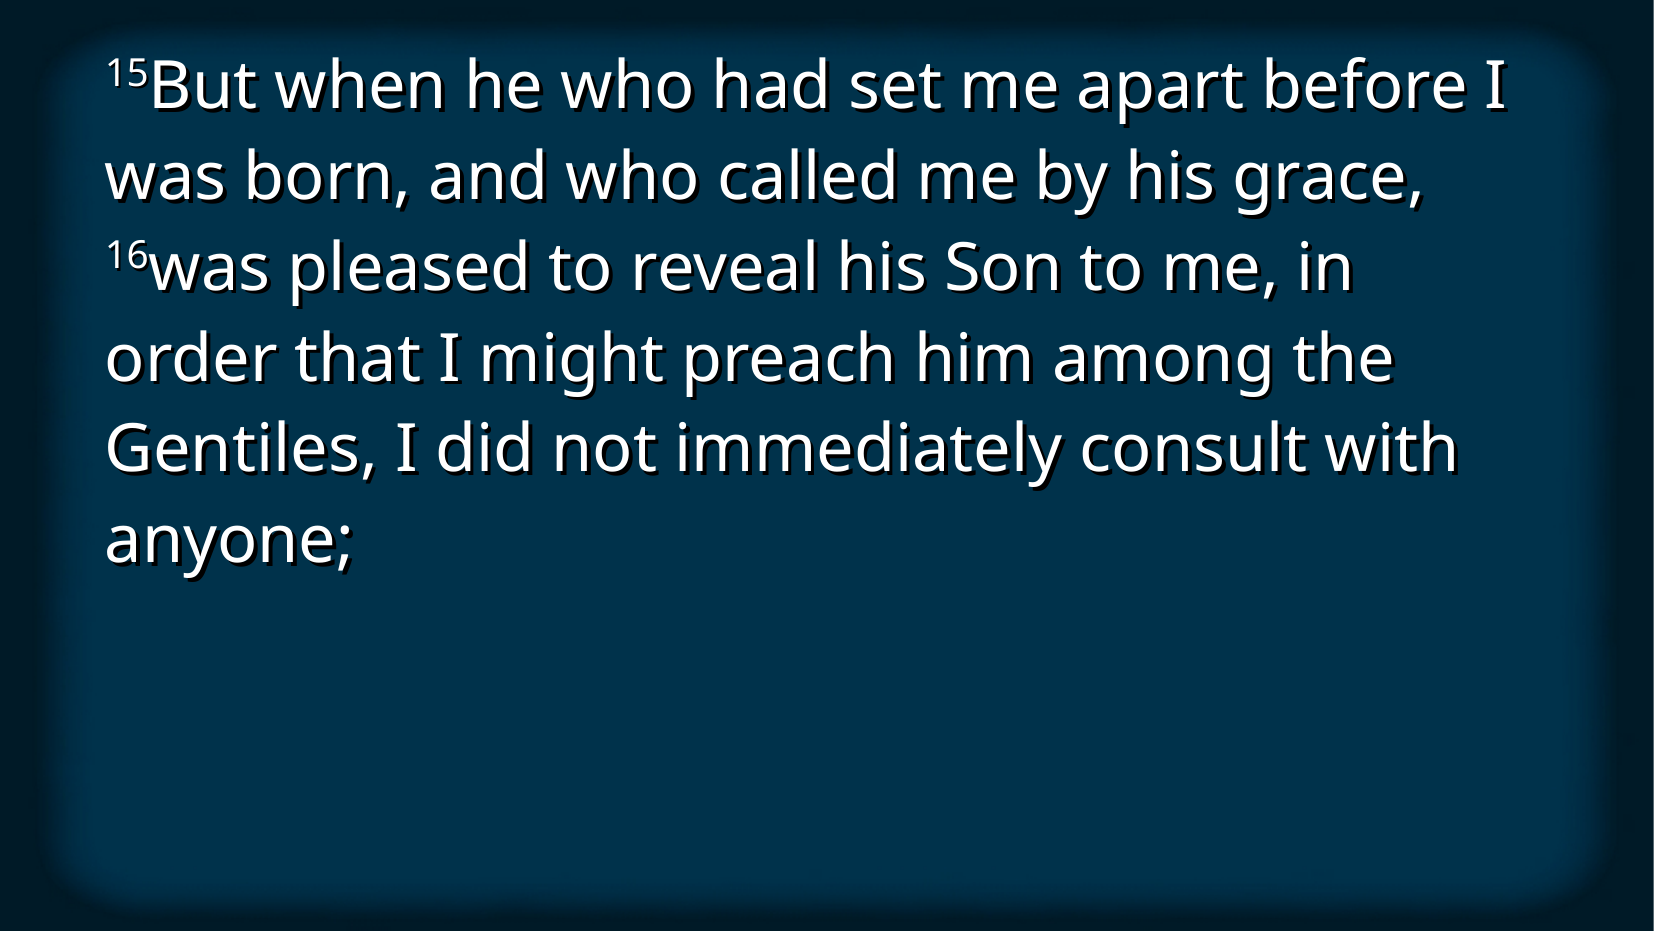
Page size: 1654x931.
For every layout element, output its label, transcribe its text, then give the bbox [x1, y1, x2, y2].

text_box 15But when he who had set me apart before I was born, and who called me by his grace, 16was pleased to reveal his Son to me, in order that I might preach him among the Gentiles, I did not immediately consult with anyone; [90, 30, 1561, 511]
picture [0, 0, 1654, 931]
